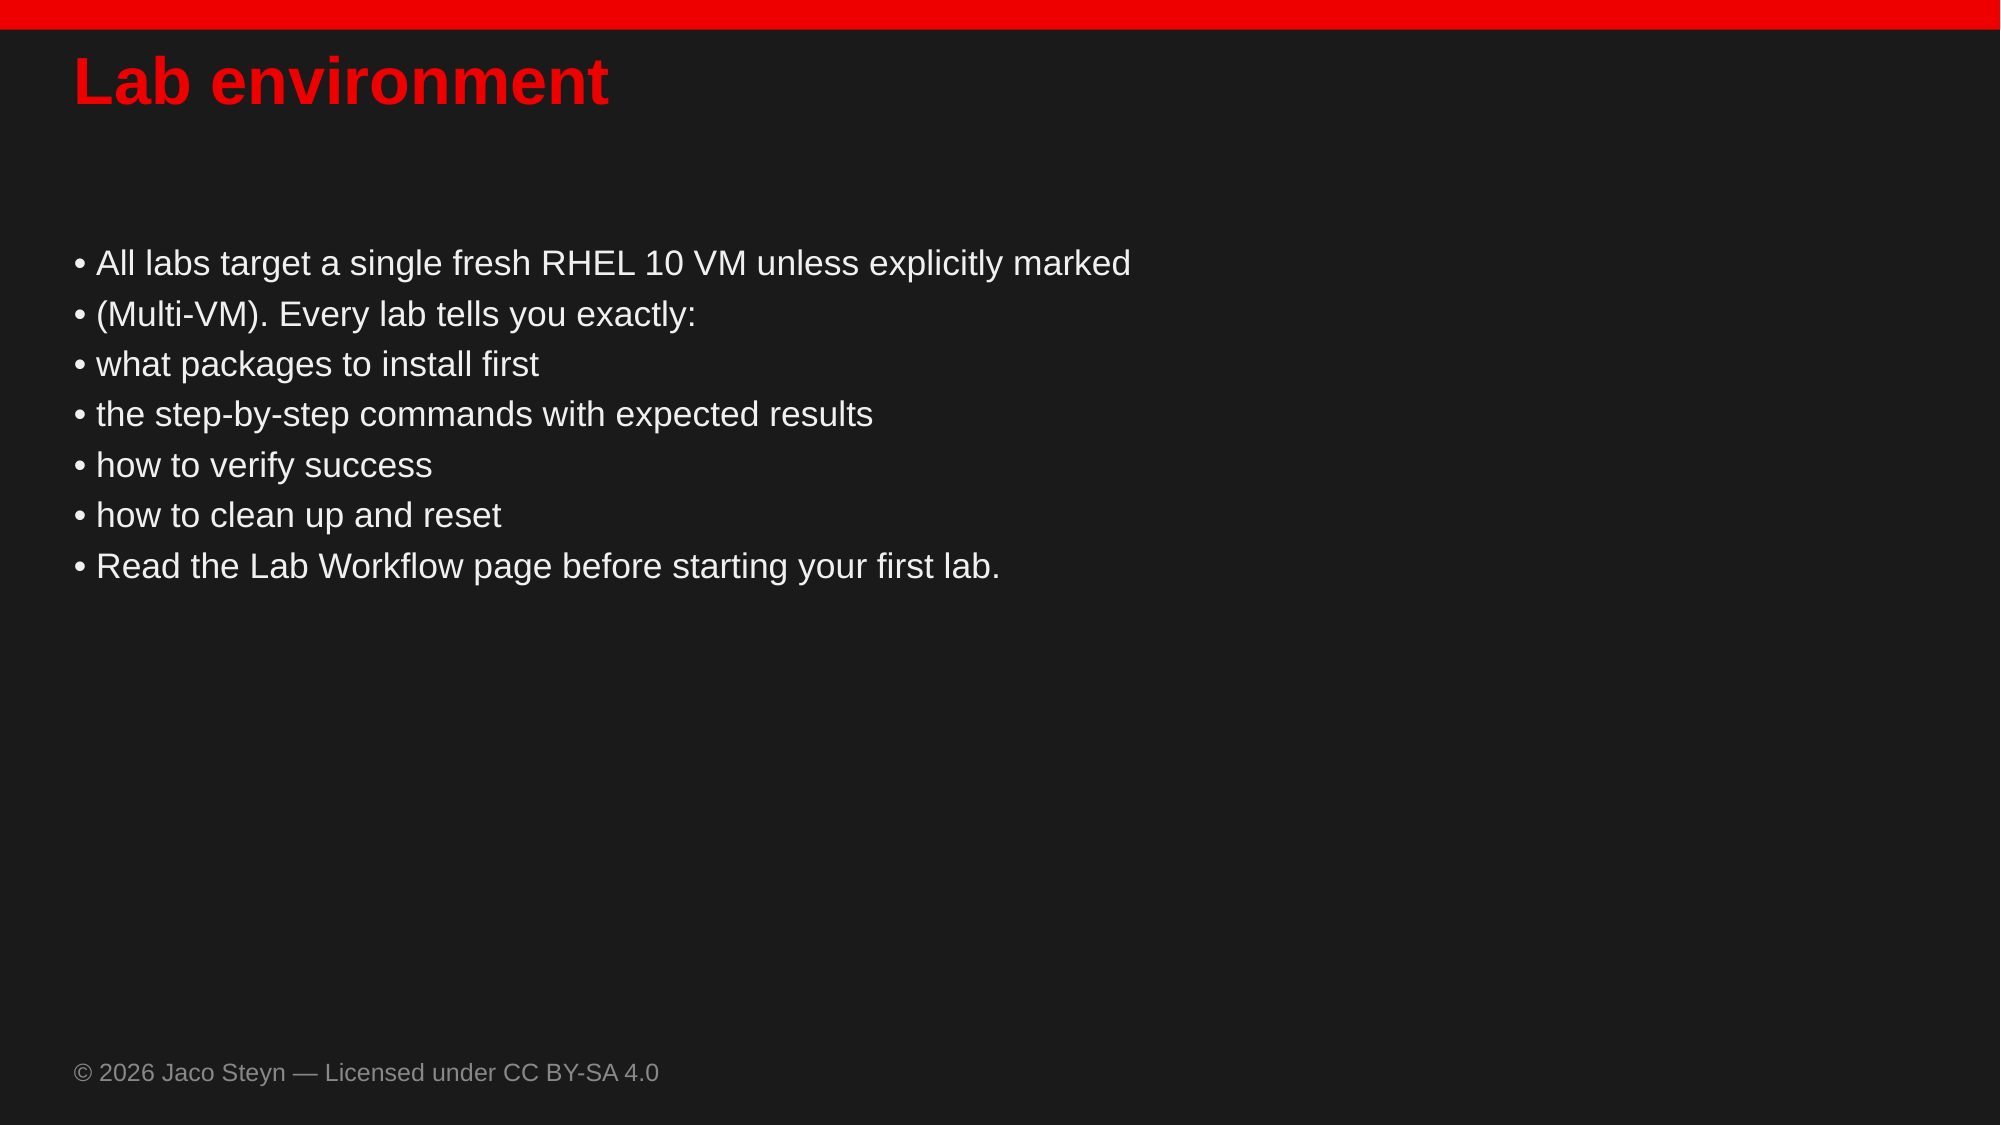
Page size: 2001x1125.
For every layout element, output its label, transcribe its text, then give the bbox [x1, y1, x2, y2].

text_box [0, 0, 2001, 30]
text_box Lab environment [59, 36, 1942, 208]
text_box • All labs target a single fresh RHEL 10 VM unless explicitly marked • (Multi-VM). Every lab tells you exactly: • what packages to install first • the step-by-step commands with expected results • how to verify success • how to clean up and reset • Read the Lab Workflow page before starting your first lab. [59, 236, 1942, 1037]
text_box © 2026 Jaco Steyn — Licensed under CC BY-SA 4.0 [59, 1051, 1942, 1093]
